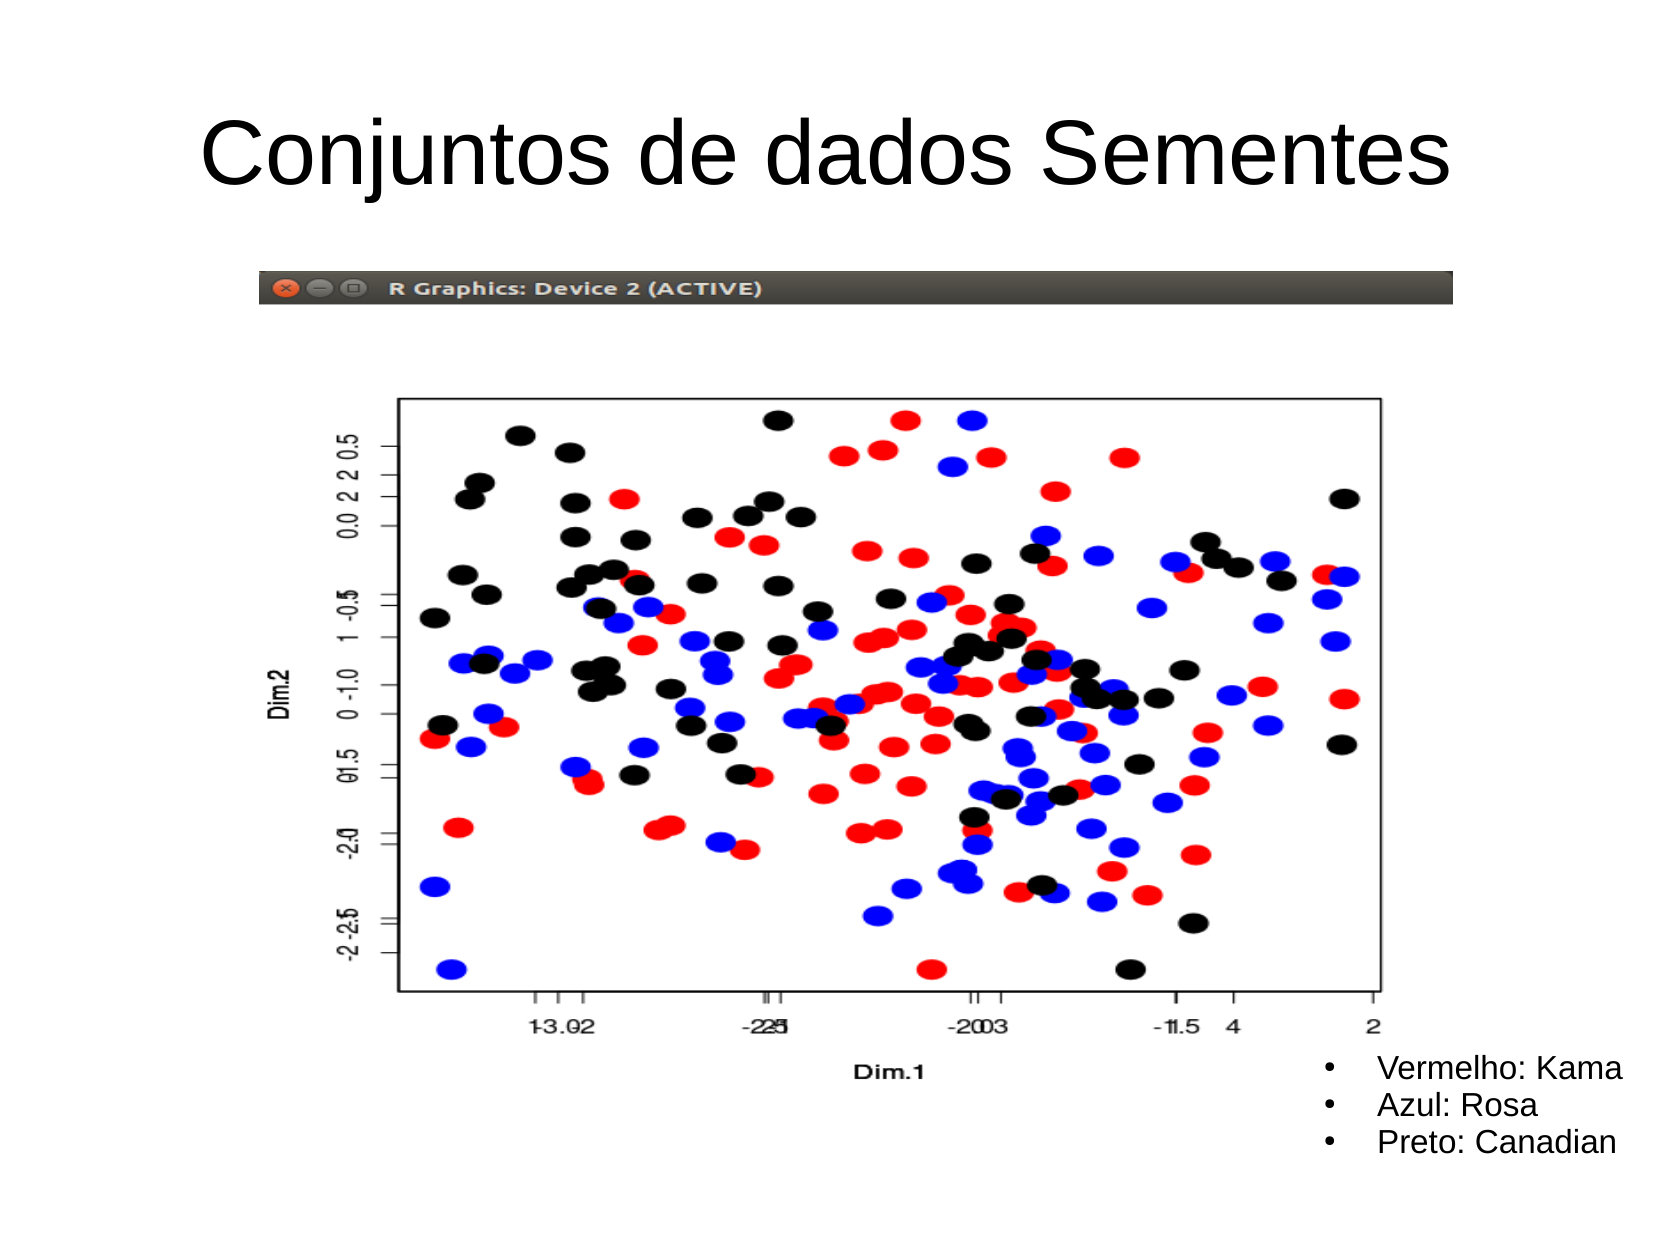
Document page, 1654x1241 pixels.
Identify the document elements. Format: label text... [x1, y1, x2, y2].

text_box Vermelho: Kama Azul: Rosa Preto: Canadian [1291, 1041, 1642, 1229]
picture [259, 271, 1453, 1109]
title Conjuntos de dados Sementes [82, 49, 1571, 257]
